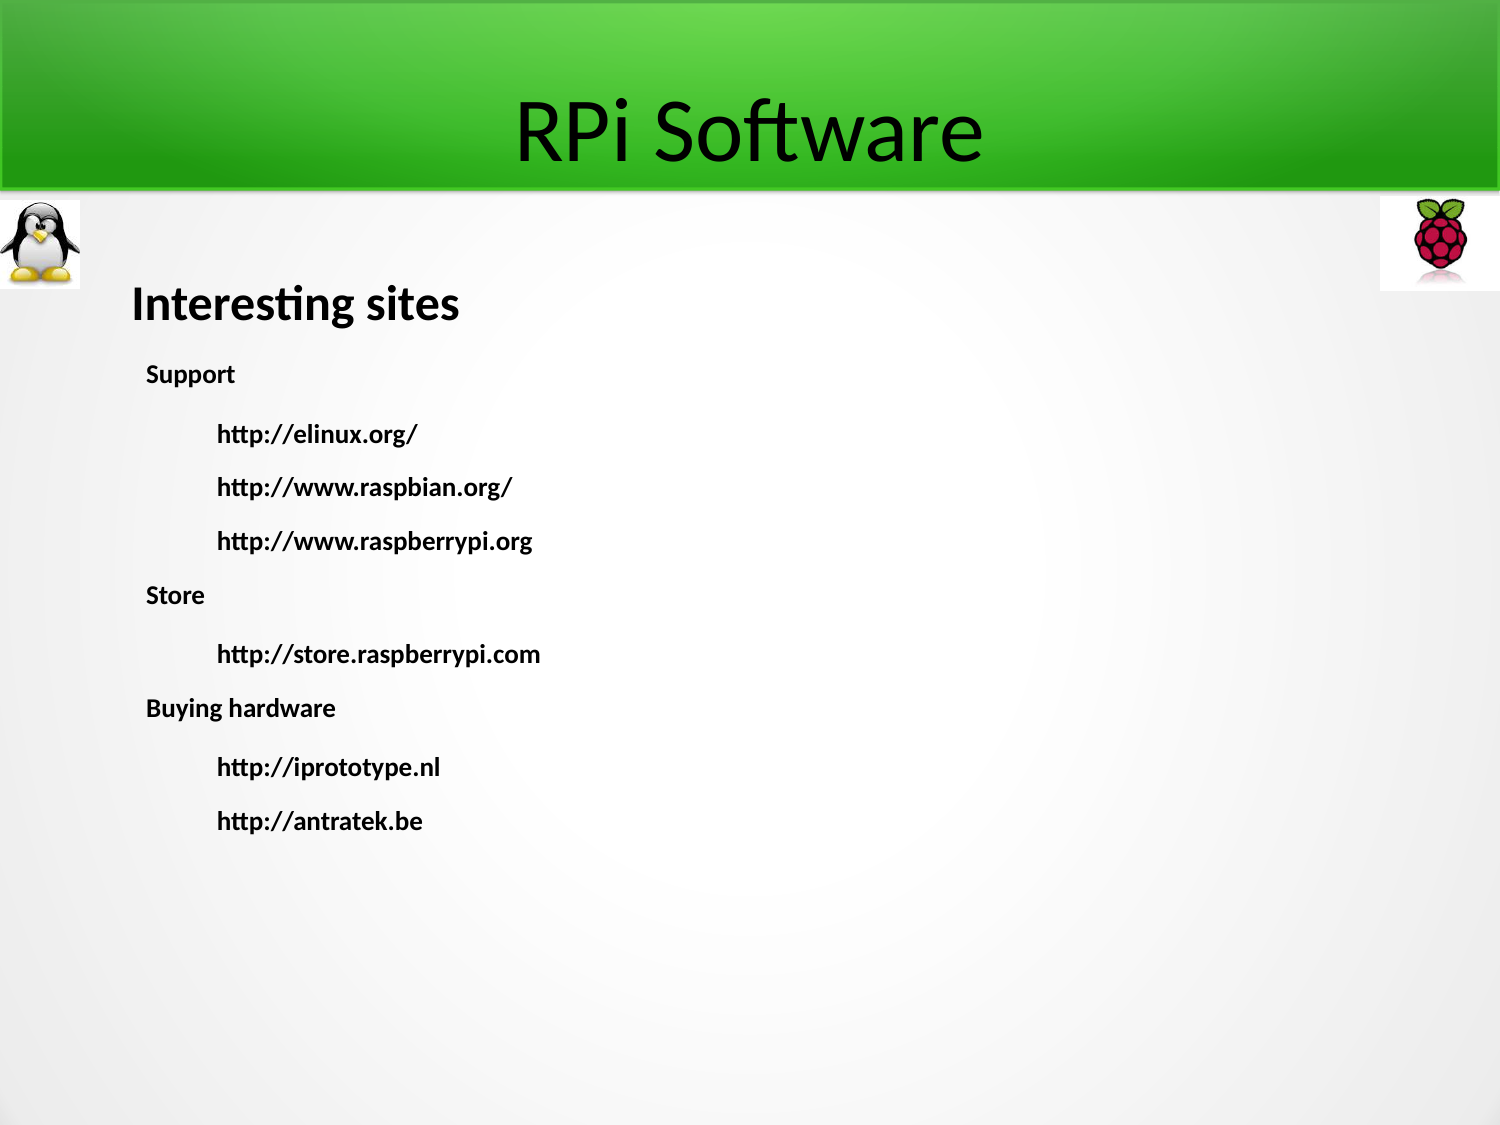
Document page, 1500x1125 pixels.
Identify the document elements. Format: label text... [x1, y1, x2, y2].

title RPi Software [75, 45, 1425, 233]
picture [0, 200, 80, 289]
list Interesting sites Support http://elinux.org/ http://www.raspbian.org/ http://www.raspberrypi.org Store http://store.raspberrypi.com Buying hardware http://iprototype.nl http://antratek.be [60, 262, 1411, 1006]
picture [1380, 196, 1500, 291]
